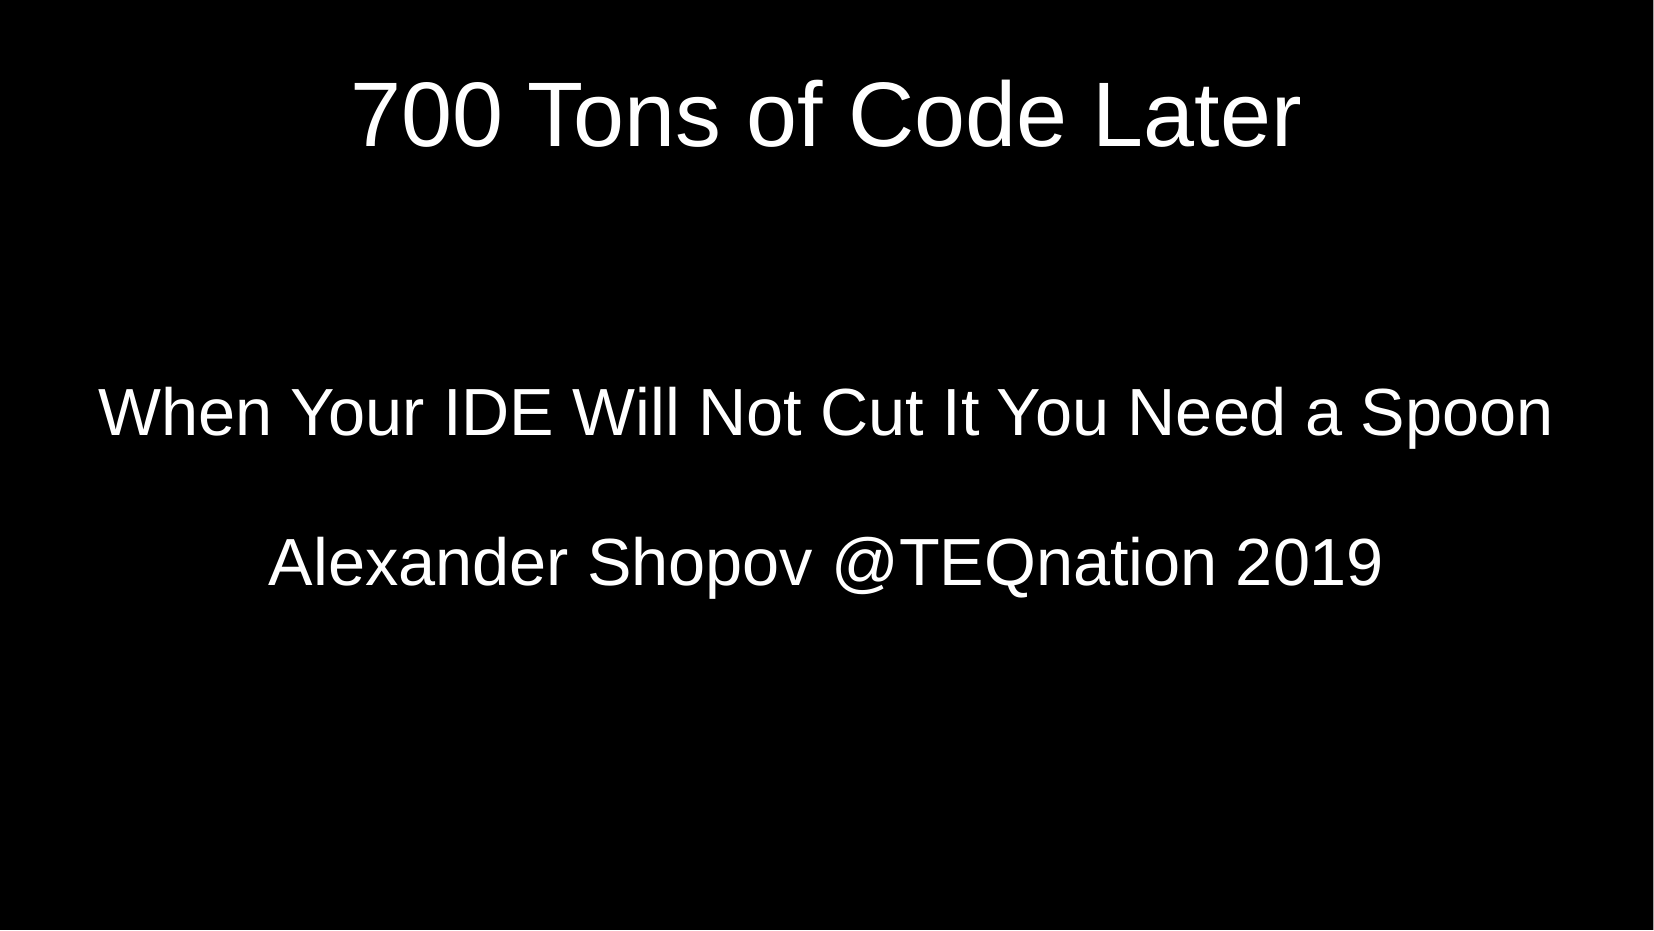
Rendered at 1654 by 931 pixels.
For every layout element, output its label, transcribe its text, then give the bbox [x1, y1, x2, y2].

subtitle When Your IDE Will Not Cut It You Need a Spoon Alexander Shopov @TEQnation 2019 [82, 217, 1571, 758]
title 700 Tons of Code Later [82, 37, 1571, 193]
